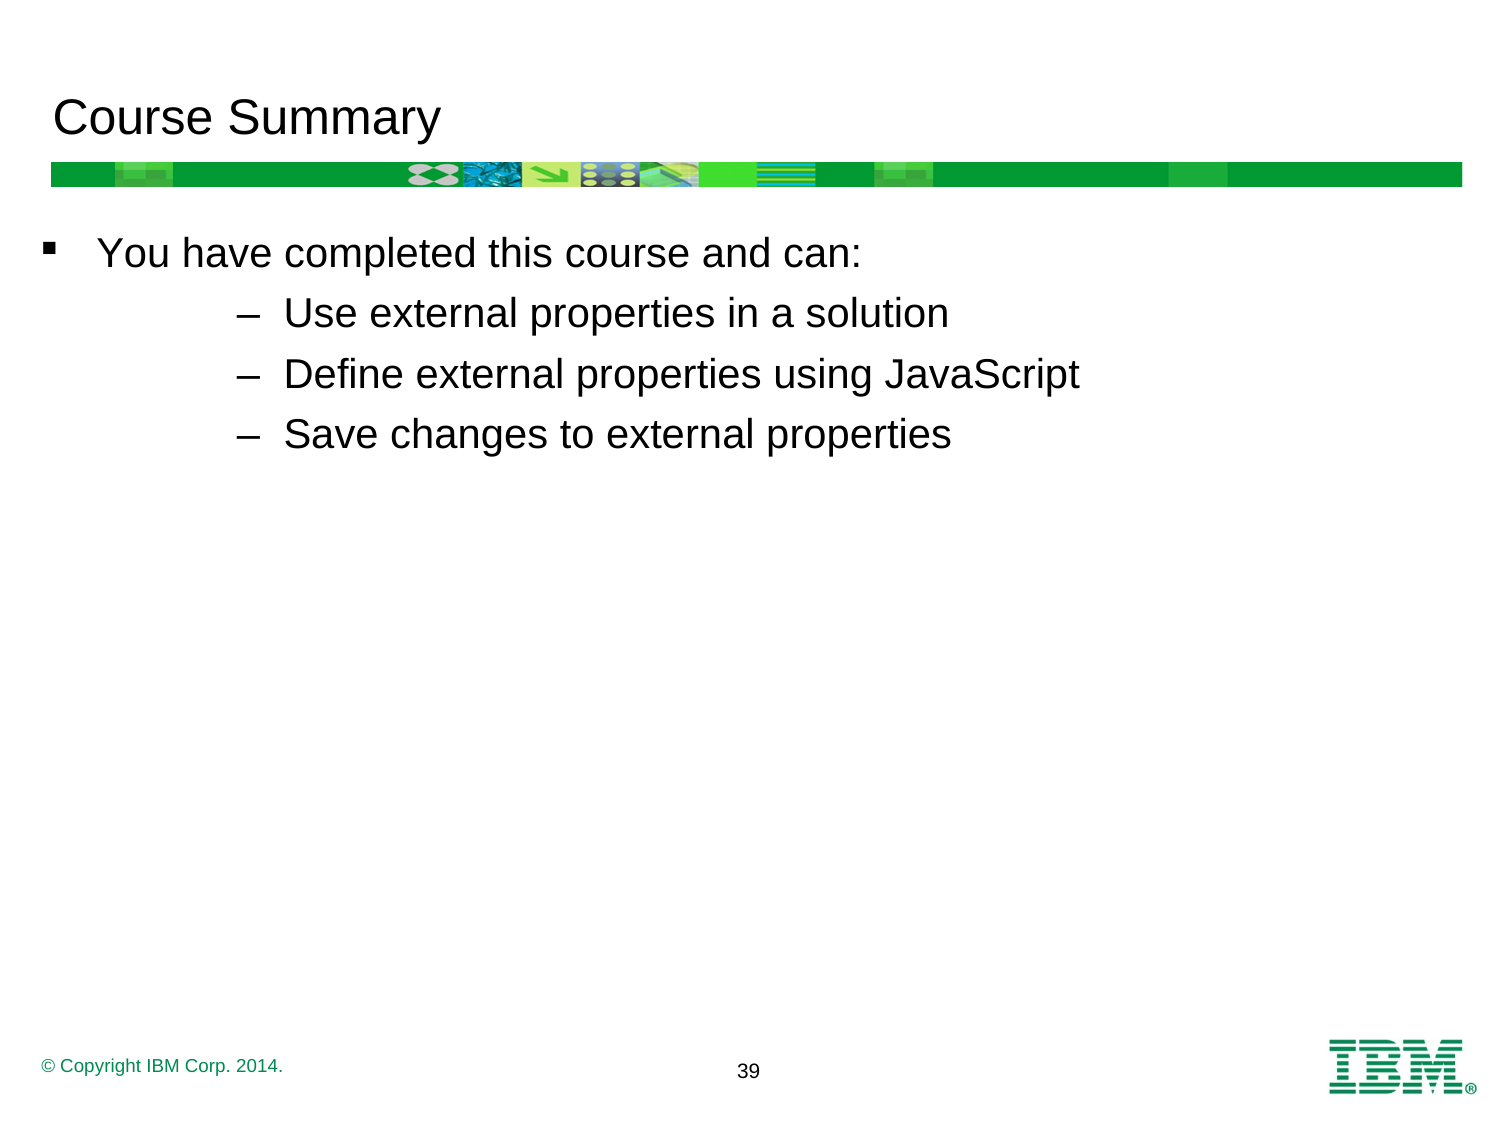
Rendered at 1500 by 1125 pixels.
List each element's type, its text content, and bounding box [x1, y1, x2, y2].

title Course Summary [37, 45, 1388, 188]
picture [1327, 1037, 1479, 1096]
picture [50, 161, 1463, 189]
list You have completed this course and can: Use external properties in a solution Define external properties using JavaScript Save changes to external properties [24, 220, 1463, 1038]
